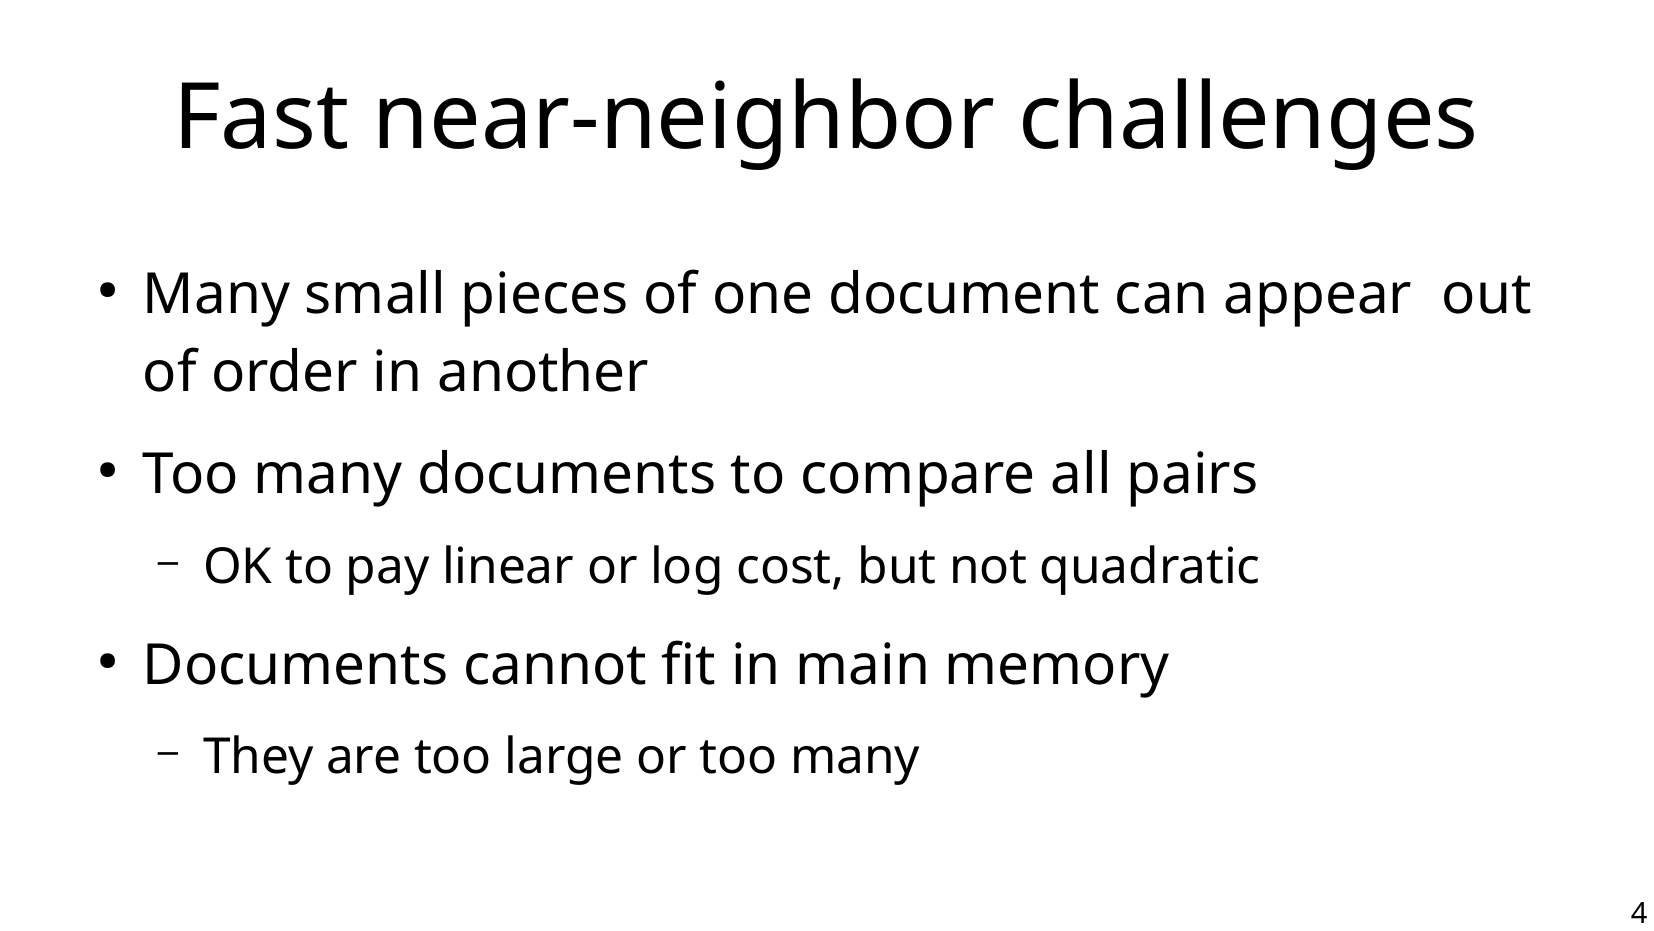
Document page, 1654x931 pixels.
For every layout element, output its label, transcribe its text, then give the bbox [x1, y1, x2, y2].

list Many small pieces of one document can appear out of order in another Too many documents to compare all pairs OK to pay linear or log cost, but not quadratic Documents cannot fit in main memory They are too large or too many [82, 253, 1571, 793]
title Fast near-neighbor challenges [82, 1, 1571, 226]
